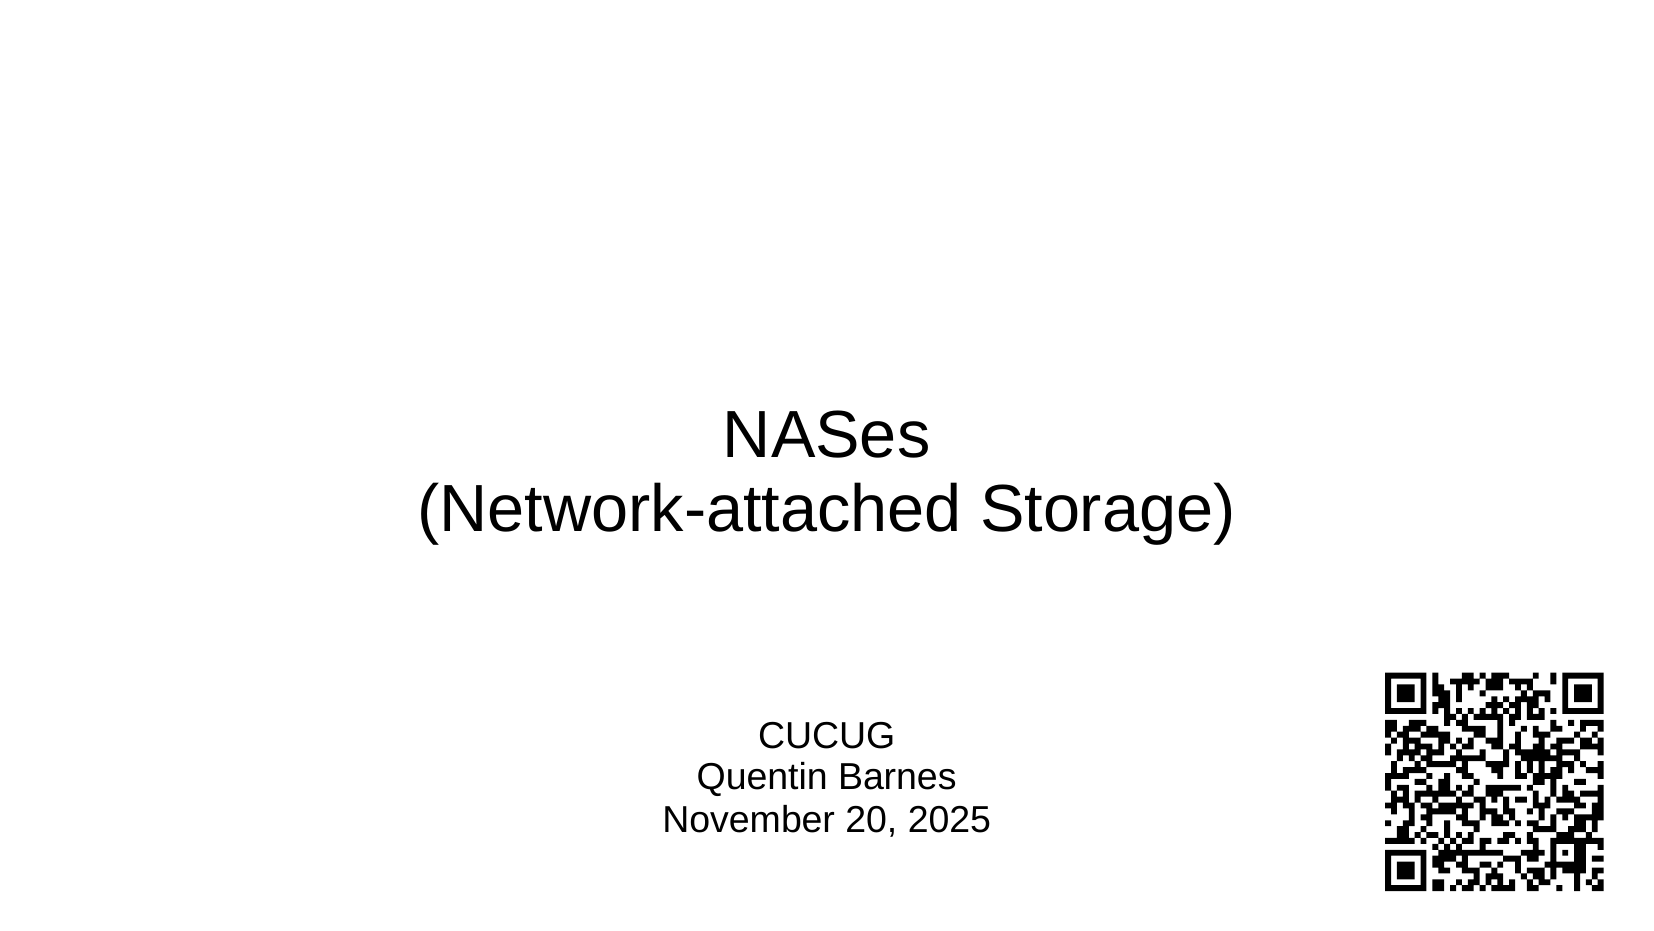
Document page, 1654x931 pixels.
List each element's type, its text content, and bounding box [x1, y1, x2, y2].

subtitle NASes (Network-attached Storage) CUCUG Quentin Barnes November 20, 2025 [82, 37, 1571, 901]
picture [1376, 663, 1613, 901]
